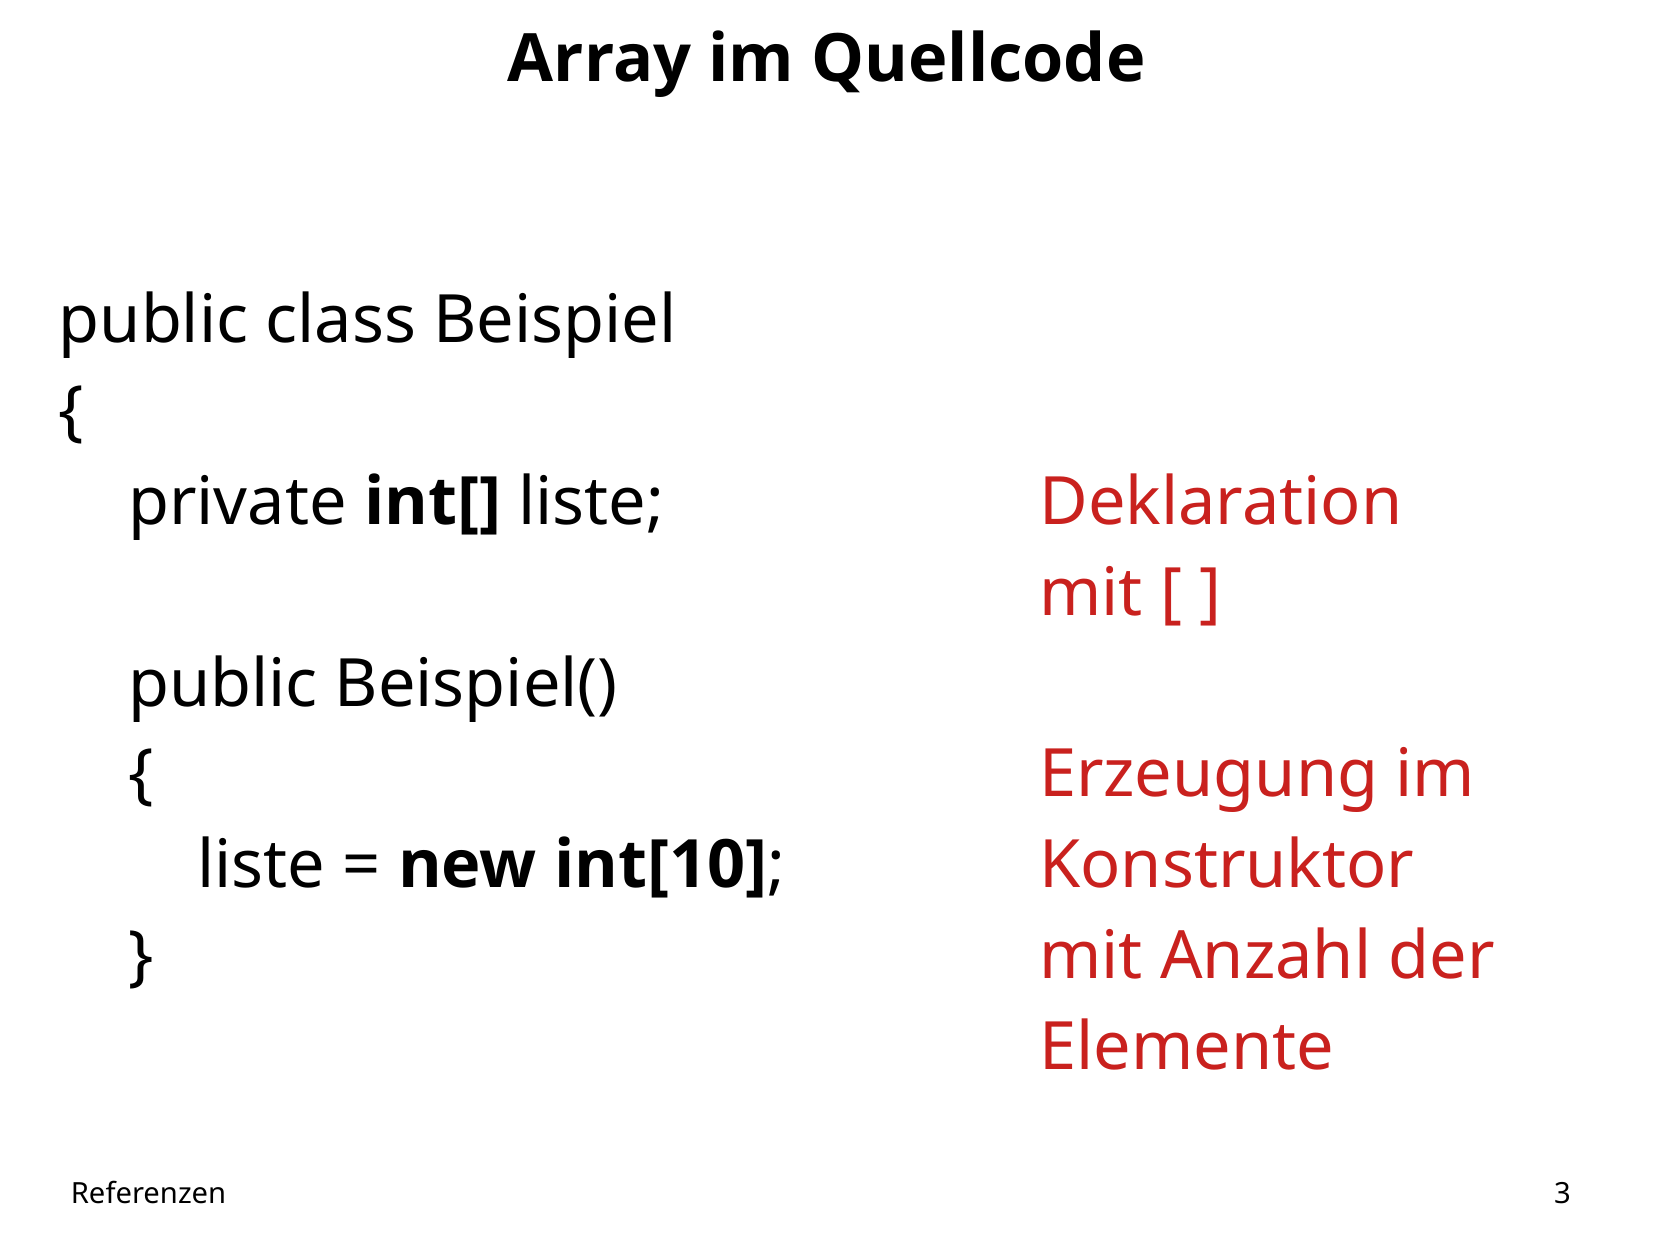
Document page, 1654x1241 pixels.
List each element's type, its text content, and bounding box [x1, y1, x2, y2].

list public class Beispiel { private int[] liste; public Beispiel() { liste = new int[10]; } [59, 271, 1004, 1146]
list Deklaration mit [ ] Erzeugung im Konstruktor mit Anzahl der Elemente [1039, 271, 1607, 1146]
title Array im Quellcode [0, 5, 1654, 107]
